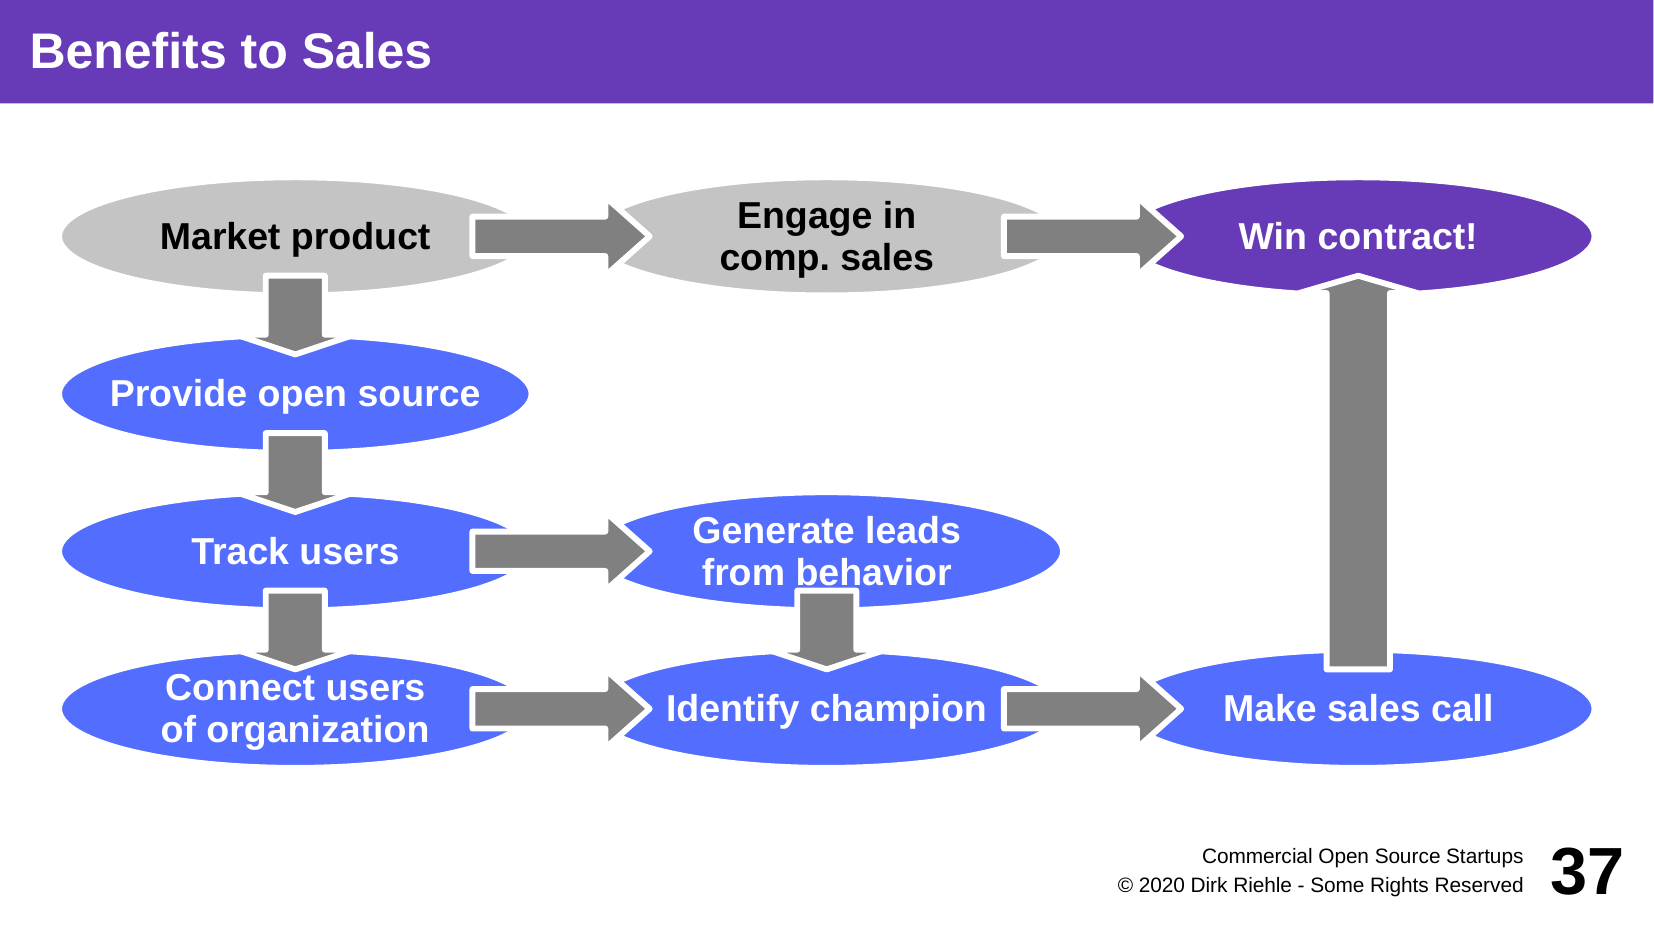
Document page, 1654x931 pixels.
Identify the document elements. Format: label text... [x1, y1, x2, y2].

text_box Win contract! [1151, 177, 1595, 294]
text_box Make sales call [1150, 650, 1595, 768]
text_box [236, 590, 355, 670]
text_box Generate leads from behavior [619, 492, 1064, 610]
text_box Track users [59, 493, 519, 610]
text_box [1003, 669, 1182, 749]
text_box [236, 275, 355, 355]
text_box [236, 433, 355, 513]
text_box [472, 511, 650, 591]
text_box Engage in comp. sales [619, 177, 1049, 296]
text_box Identify champion [619, 651, 1050, 768]
text_box Market product [59, 177, 518, 295]
text_box [767, 590, 886, 670]
text_box Provide open source [59, 336, 532, 453]
text_box Connect users of organization [59, 651, 518, 768]
text_box [472, 196, 650, 276]
text_box [472, 669, 650, 749]
text_box [1299, 275, 1418, 670]
title Benefits to Sales [0, 0, 1654, 104]
text_box [1003, 196, 1182, 276]
